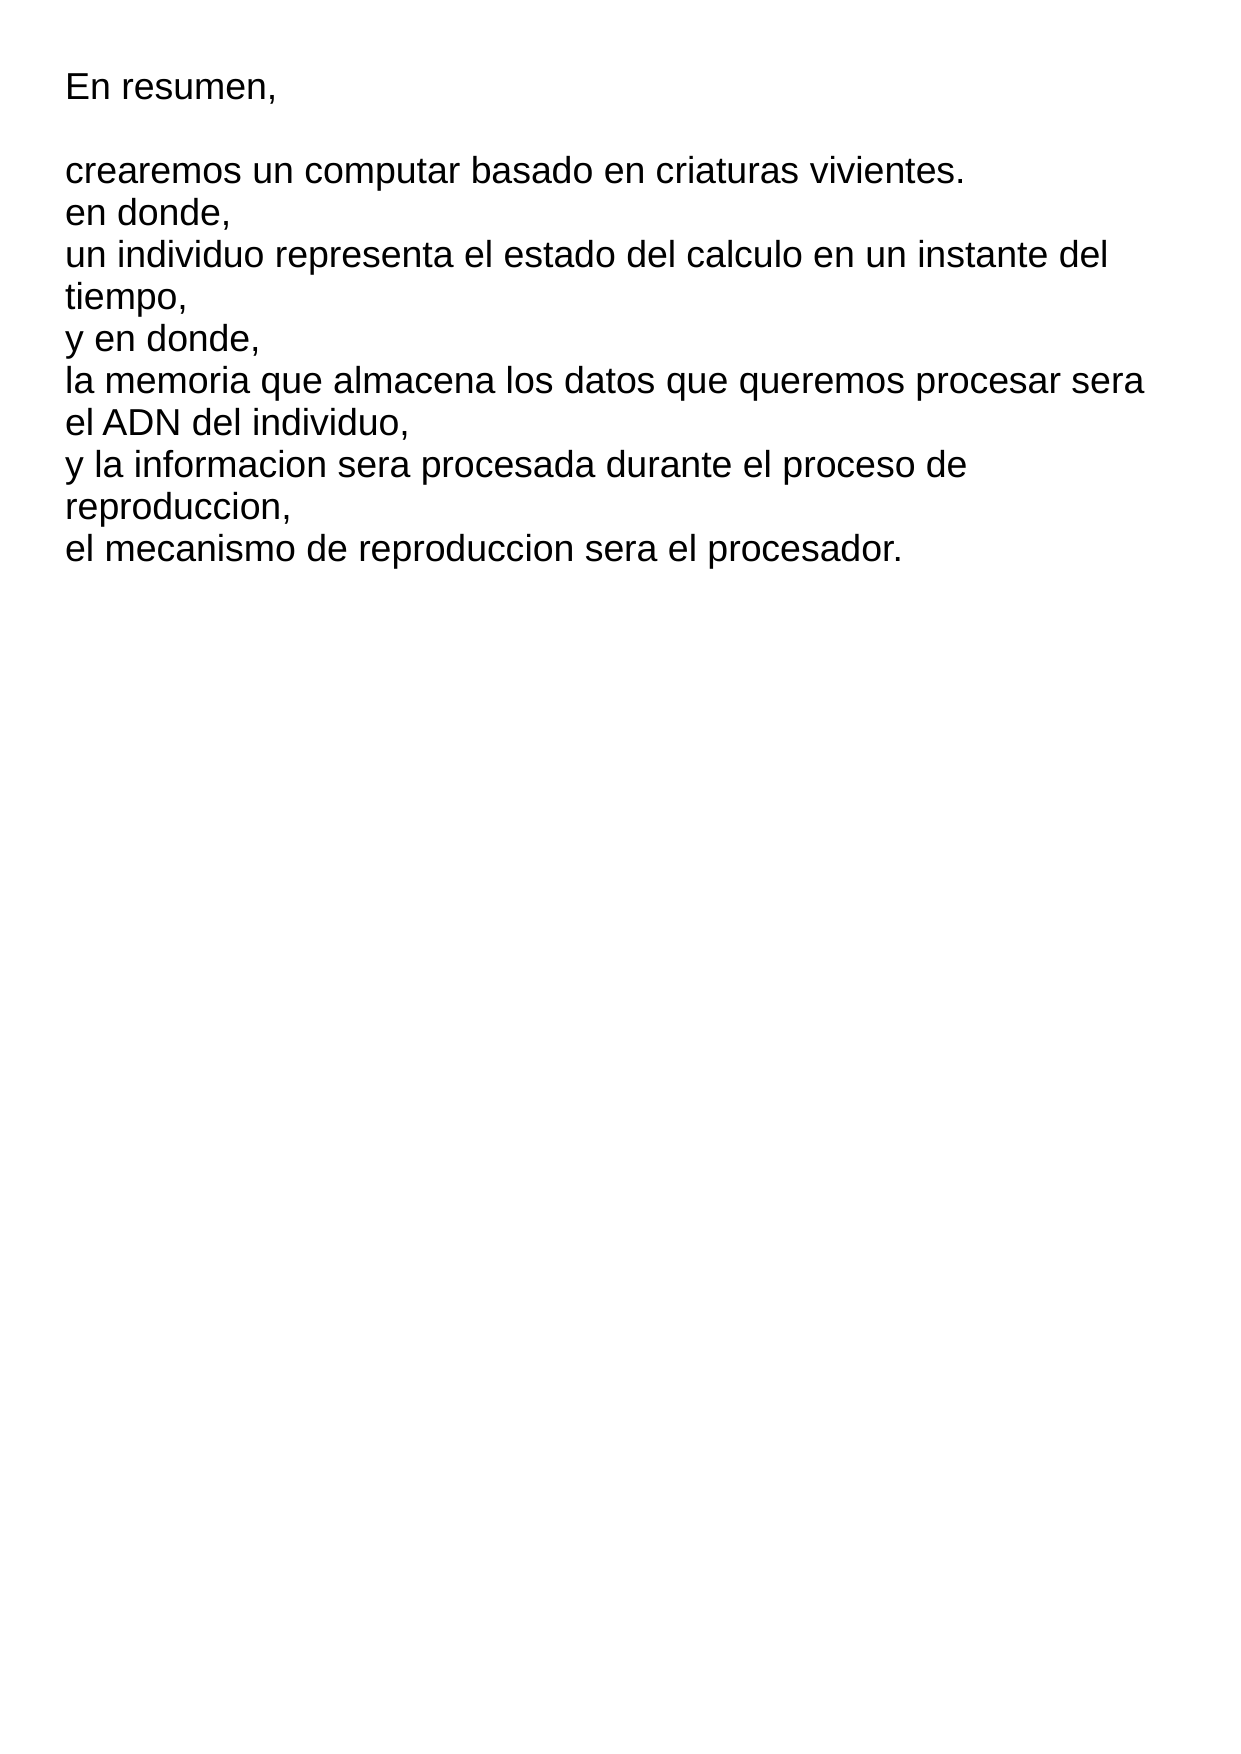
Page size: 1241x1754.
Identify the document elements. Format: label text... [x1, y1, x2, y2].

text_box En resumen, crearemos un computar basado en criaturas vivientes. en donde, un individuo representa el estado del calculo en un instante del tiempo, y en donde, la memoria que almacena los datos que queremos procesar sera el ADN del individuo, y la informacion sera procesada durante el proceso de reproduccion, el mecanismo de reproduccion sera el procesador. [50, 58, 1182, 578]
